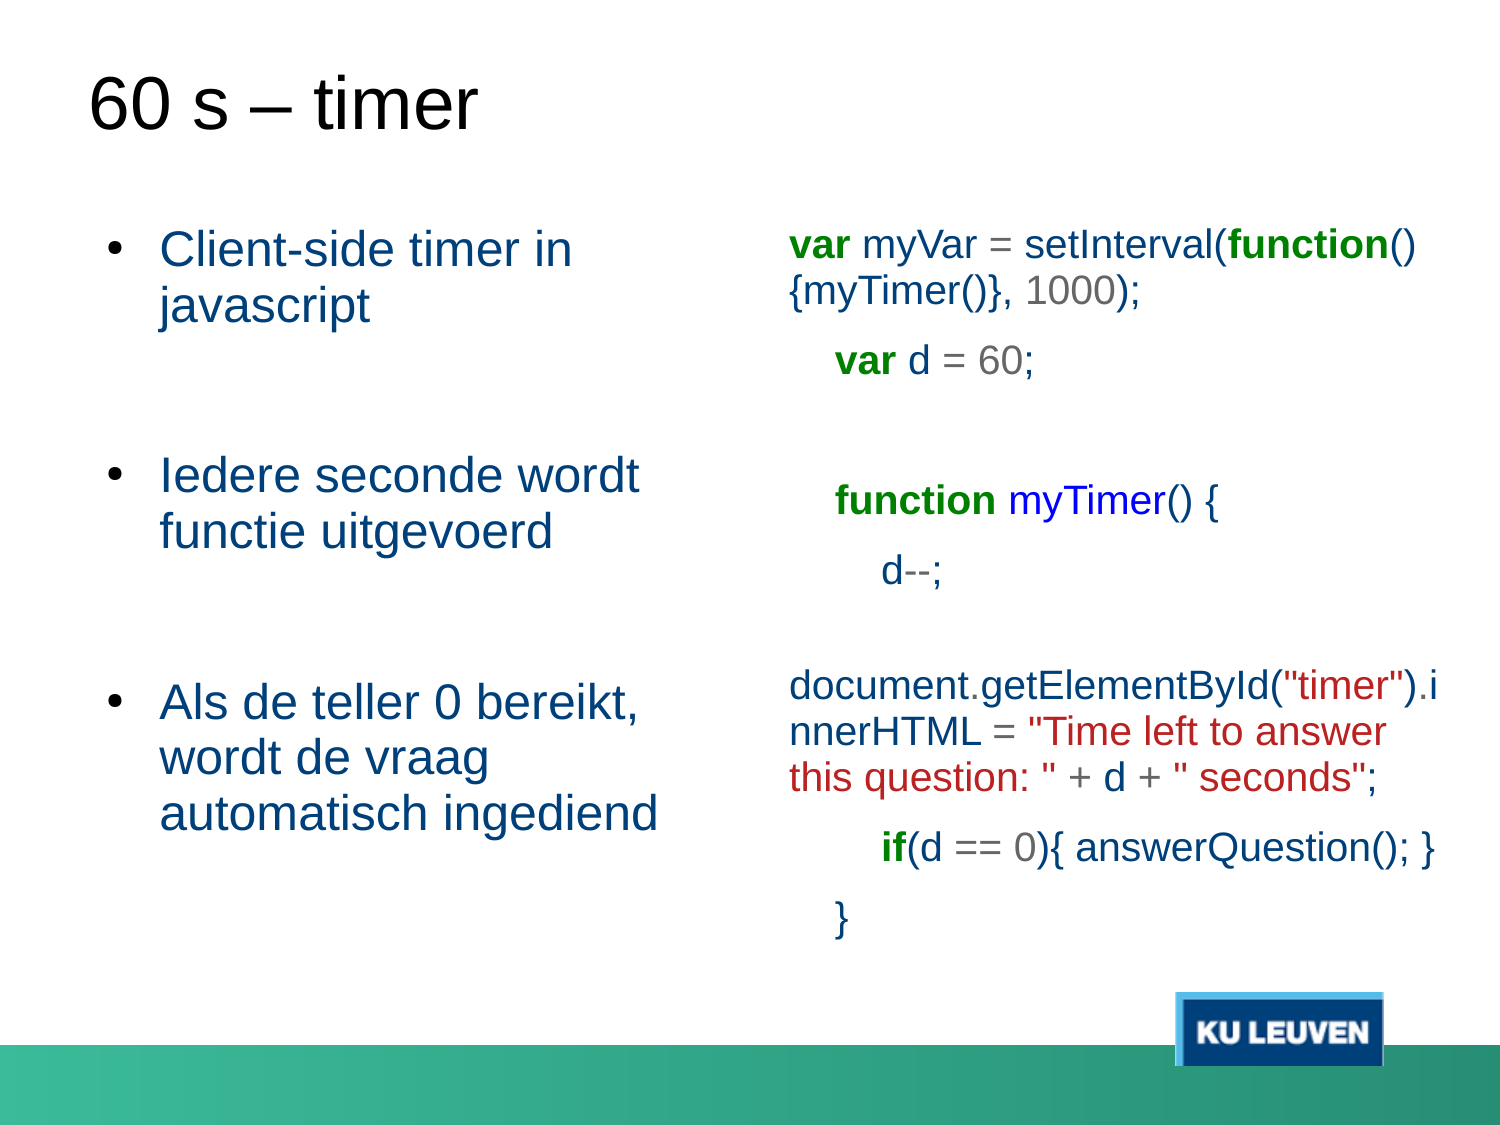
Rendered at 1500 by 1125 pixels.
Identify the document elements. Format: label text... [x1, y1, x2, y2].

list Client-side timer in javascript Iedere seconde wordt functie uitgevoerd Als de teller 0 bereikt, wordt de vraag automatisch ingediend [88, 221, 756, 948]
list var myVar = setInterval(function() {myTimer()}, 1000); var d = 60; function myTimer() { d--; document.getElementById("timer").innerHTML = "Time left to answer this question: " + d + " seconds"; if(d == 0){ answerQuestion(); } } [789, 221, 1457, 948]
picture [1175, 992, 1384, 1066]
title 60 s – timer [88, 29, 1456, 178]
